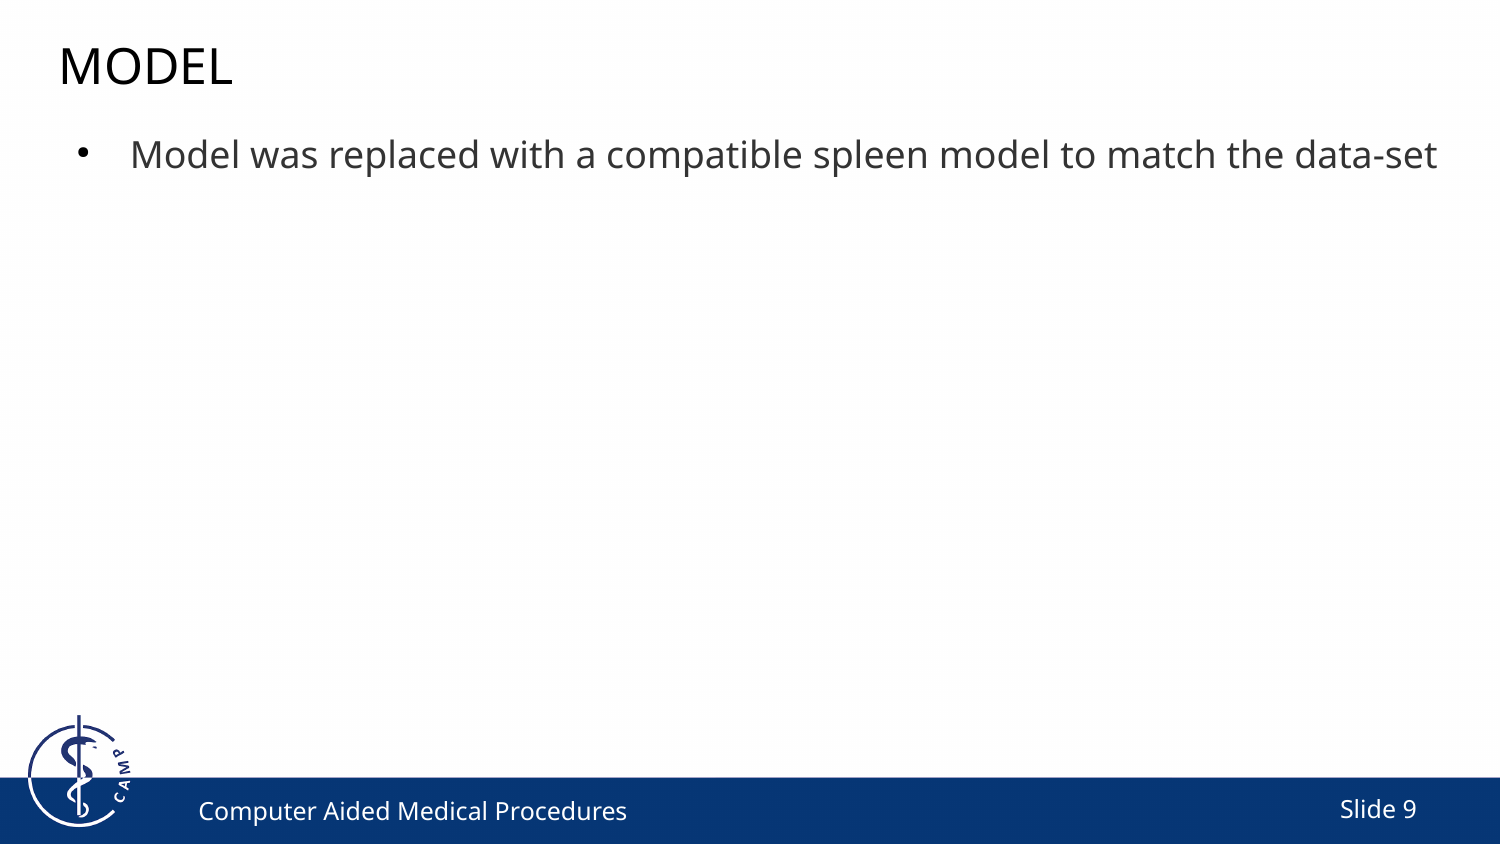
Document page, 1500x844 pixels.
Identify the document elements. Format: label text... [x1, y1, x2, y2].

list Model was replaced with a compatible spleen model to match the data-set [58, 131, 1441, 760]
text_box Slide 15 [1325, 778, 1500, 844]
title MODEL [58, 28, 1438, 104]
text_box Computer Aided Medical Procedures [183, 778, 800, 844]
picture [0, 0, 1500, 844]
